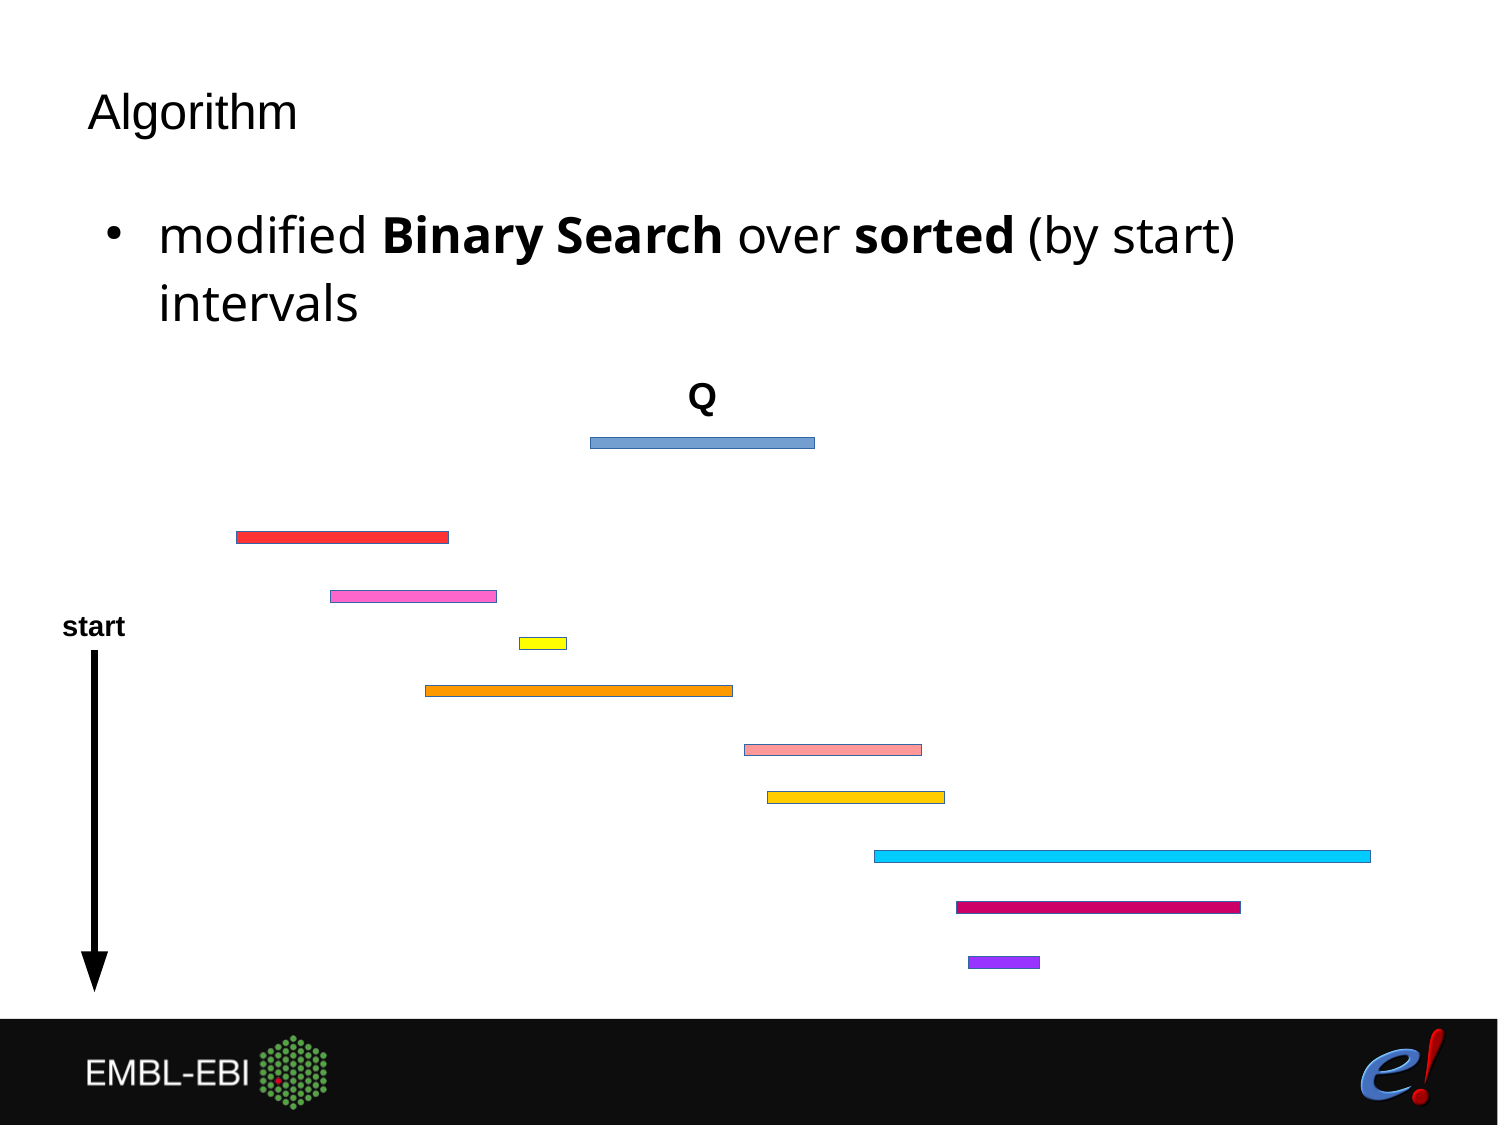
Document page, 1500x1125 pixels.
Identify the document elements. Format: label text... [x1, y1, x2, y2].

text_box [519, 637, 567, 650]
text_box [874, 850, 1371, 863]
text_box [236, 531, 449, 544]
list modified Binary Search over sorted (by start) intervals [87, 200, 1425, 914]
text_box [744, 744, 922, 756]
text_box [968, 956, 1040, 969]
text_box [425, 685, 733, 697]
picture [1357, 1026, 1448, 1112]
text_box [767, 791, 945, 804]
picture [87, 1035, 327, 1110]
text_box Q [673, 368, 733, 426]
title Algorithm [87, 50, 1425, 175]
text_box [330, 590, 497, 603]
text_box [590, 437, 815, 449]
text_box [956, 901, 1241, 914]
text_box start [47, 602, 141, 650]
